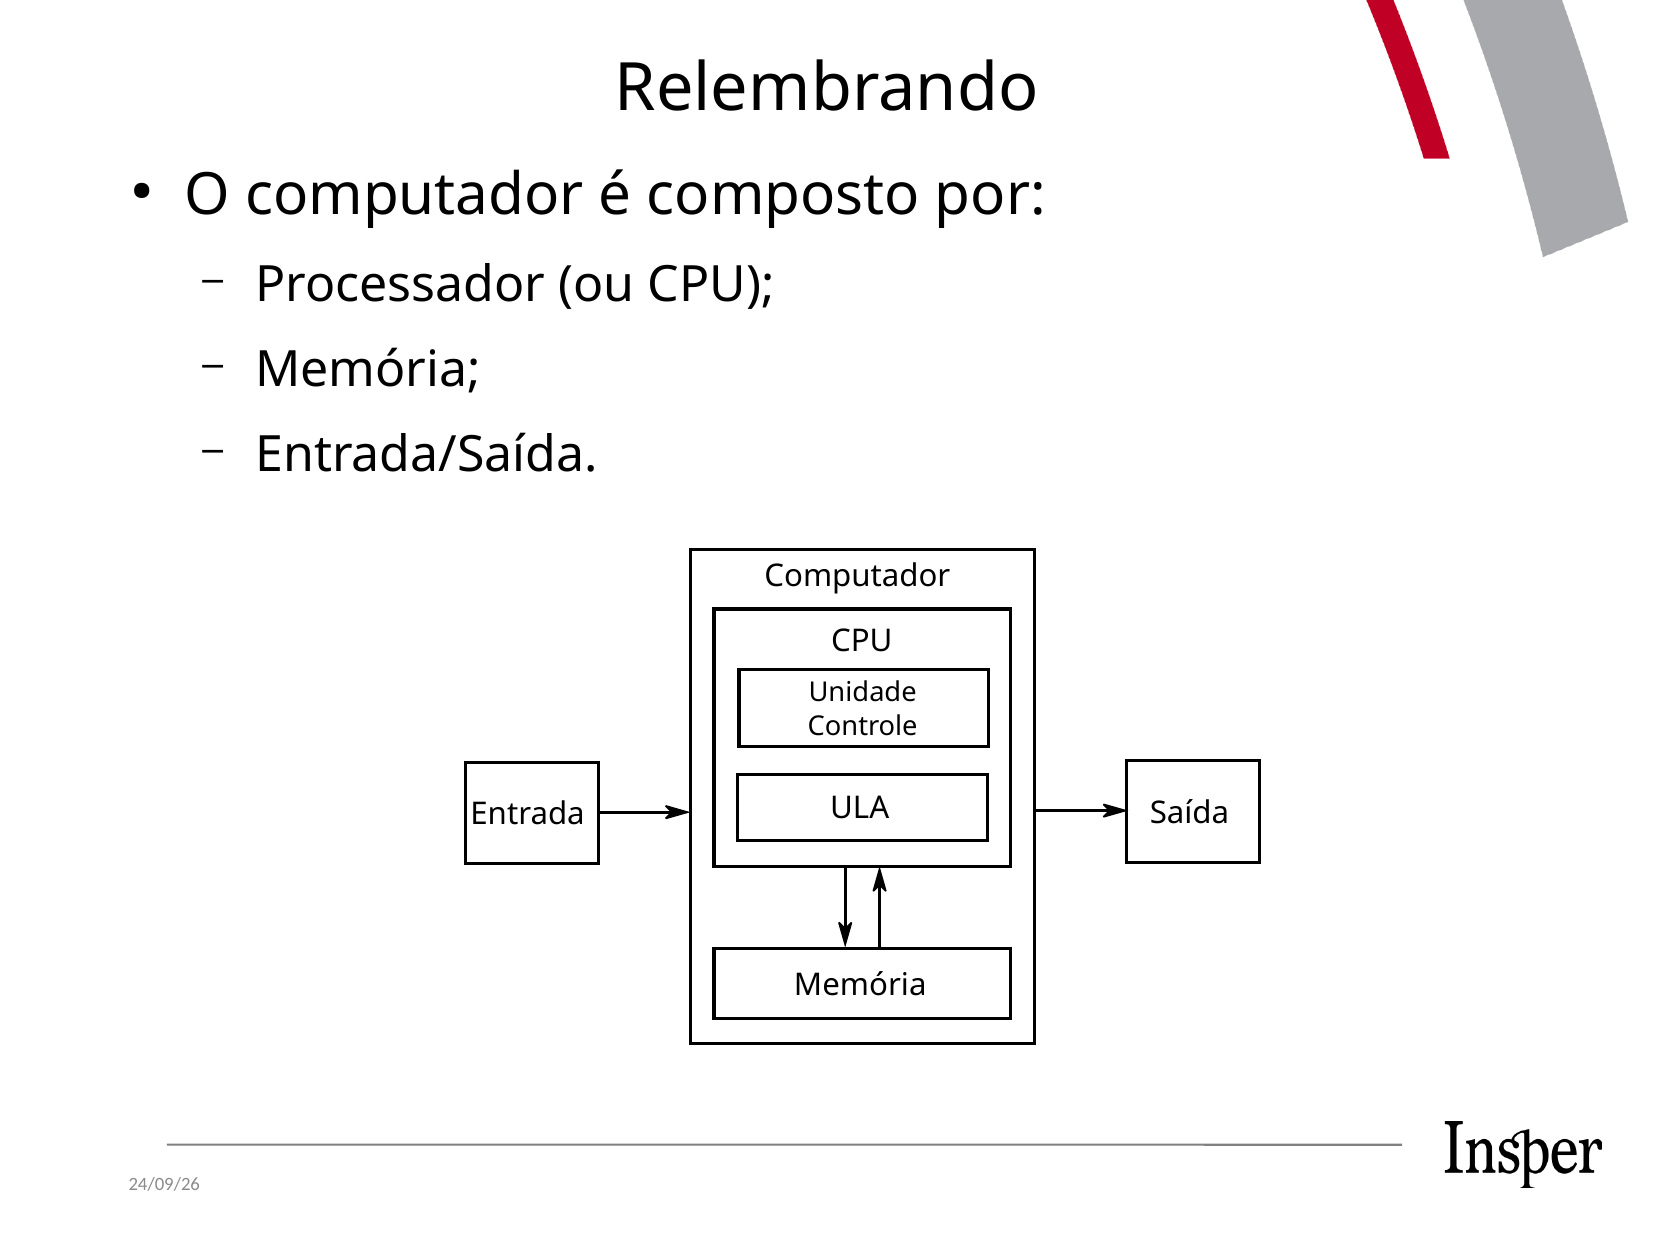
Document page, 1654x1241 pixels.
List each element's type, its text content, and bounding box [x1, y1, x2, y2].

picture [447, 531, 1278, 1062]
list Relembrando O computador é composto por: Processador (ou CPU); Memória; Entrada/Saída. [113, 53, 1540, 1134]
